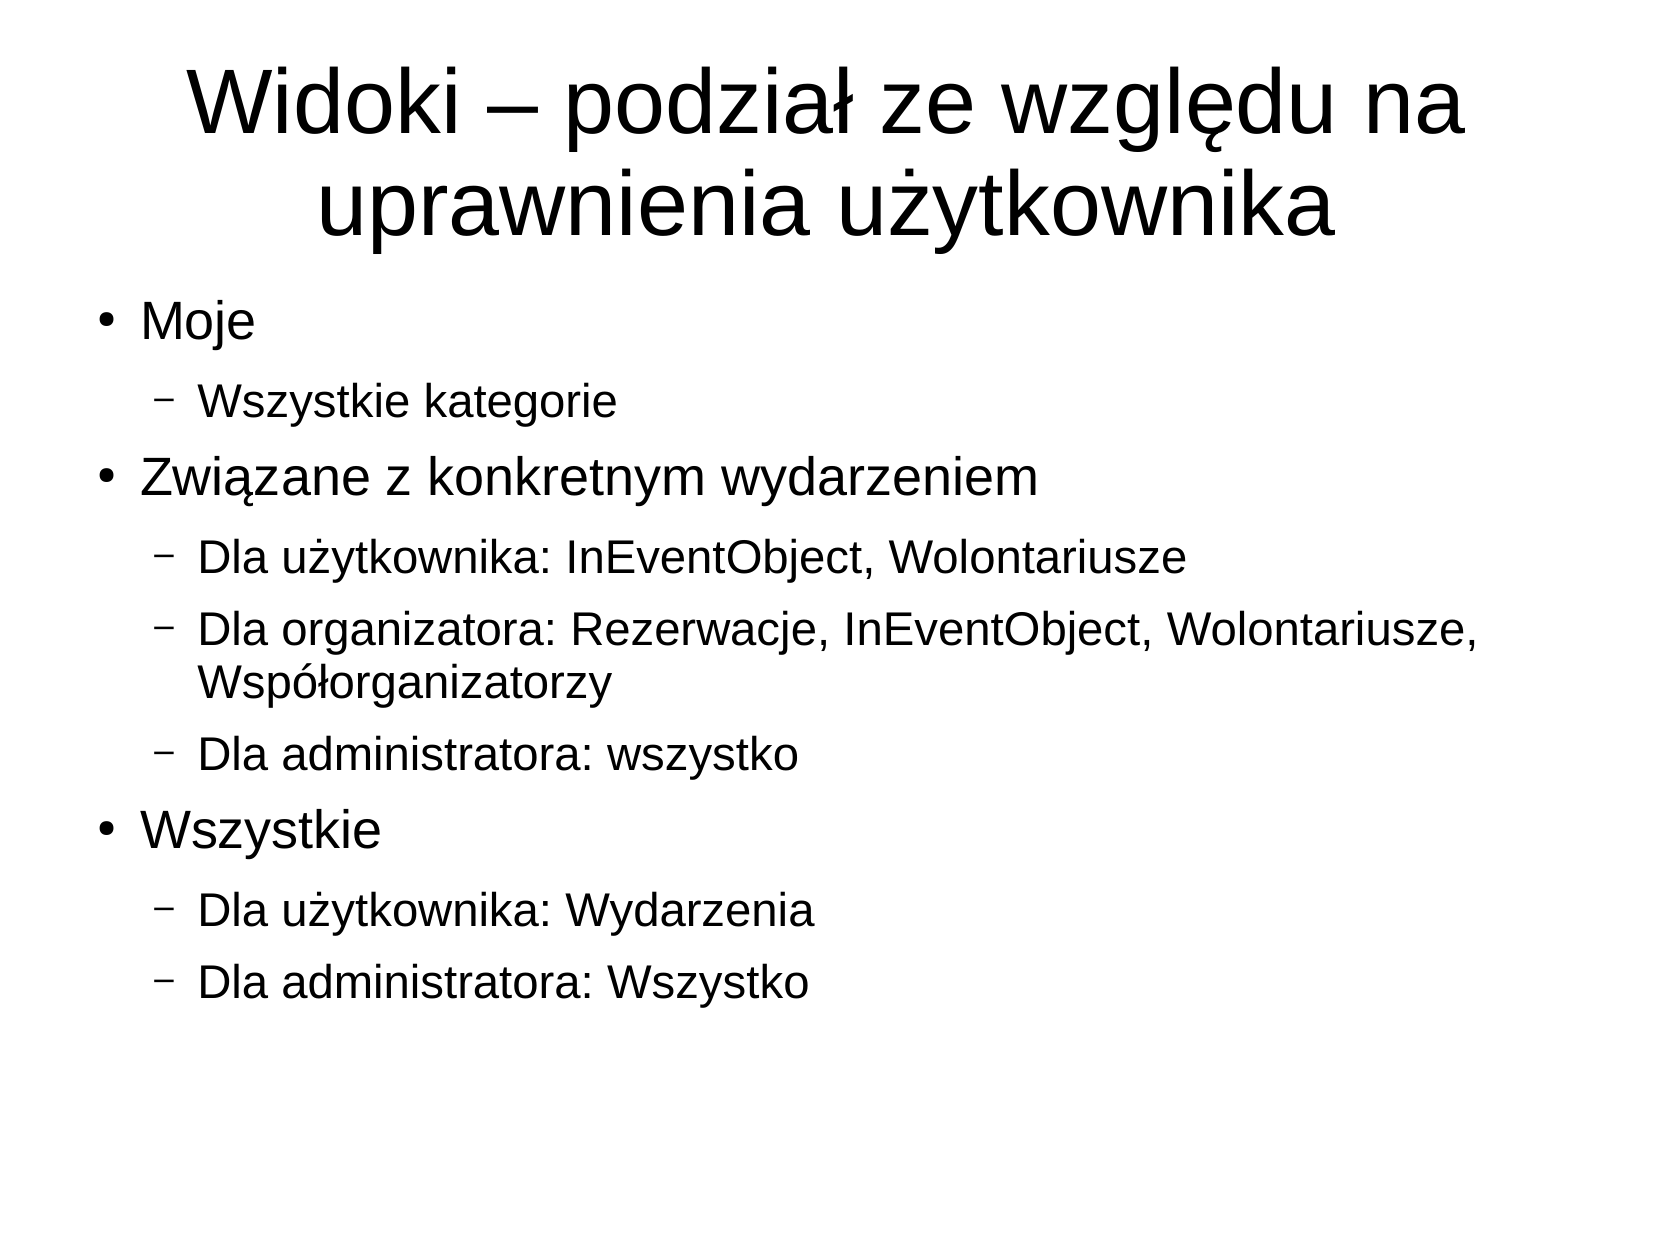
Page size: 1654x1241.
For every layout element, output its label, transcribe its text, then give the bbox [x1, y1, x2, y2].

list Moje Wszystkie kategorie Związane z konkretnym wydarzeniem Dla użytkownika: InEventObject, Wolontariusze Dla organizatora: Rezerwacje, InEventObject, Wolontariusze, Współorganizatorzy Dla administratora: wszystko Wszystkie Dla użytkownika: Wydarzenia Dla administratora: Wszystko [82, 290, 1571, 1010]
title Widoki – podział ze względu na uprawnienia użytkownika [82, 49, 1571, 257]
